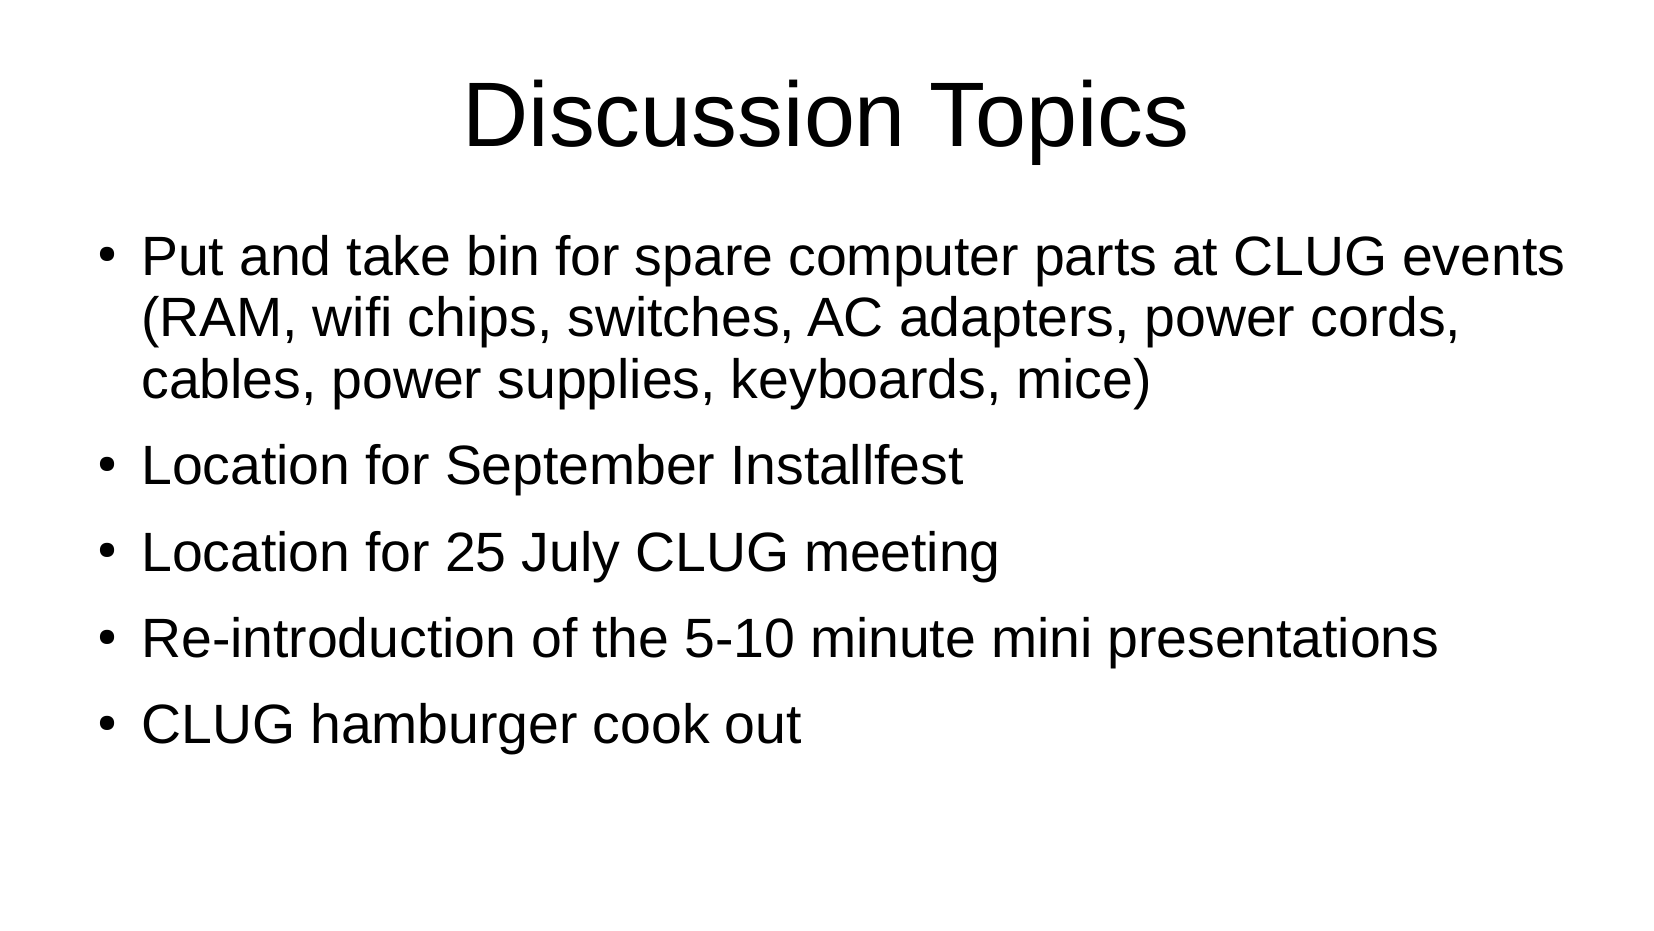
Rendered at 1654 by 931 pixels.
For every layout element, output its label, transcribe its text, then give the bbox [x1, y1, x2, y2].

list Put and take bin for spare computer parts at CLUG events (RAM, wifi chips, switches, AC adapters, power cords, cables, power supplies, keyboards, mice) Location for September Installfest Location for 25 July CLUG meeting Re-introduction of the 5-10 minute mini presentations CLUG hamburger cook out [82, 225, 1571, 765]
title Discussion Topics [82, 37, 1571, 193]
